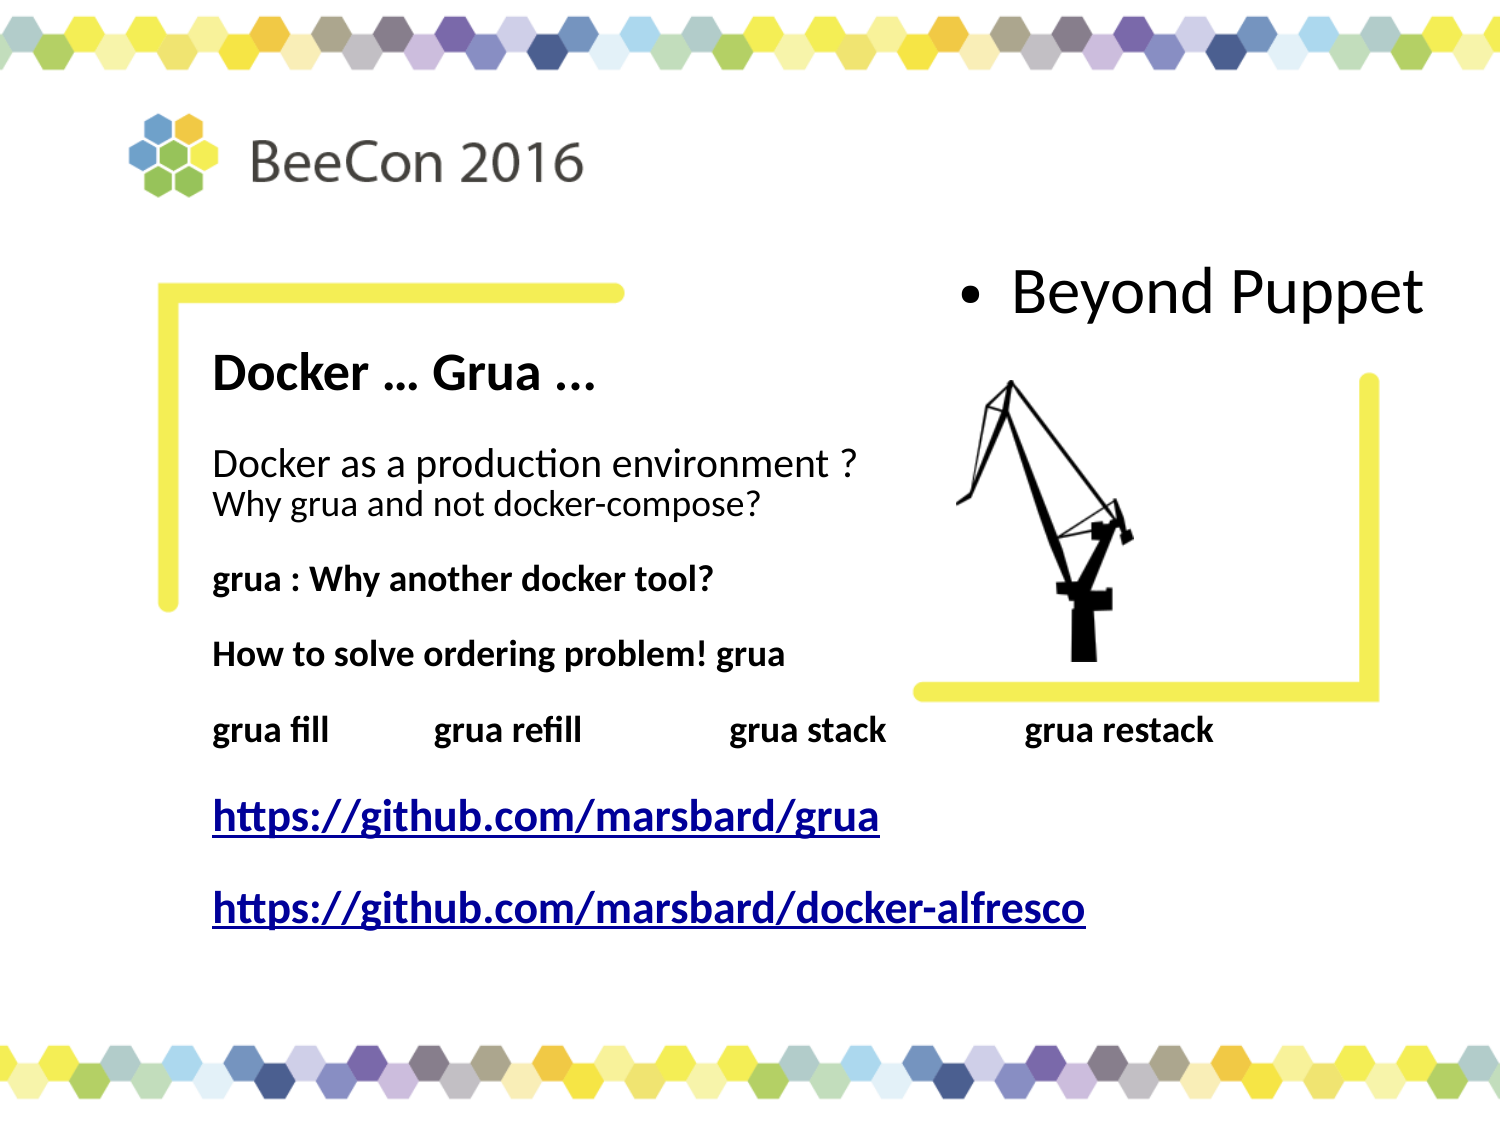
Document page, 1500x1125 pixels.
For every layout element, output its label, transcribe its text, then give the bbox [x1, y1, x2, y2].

list Beyond Puppet [75, 263, 1425, 916]
picture [0, 0, 1500, 1125]
title Docker … Grua ... Docker as a production environment ? Why grua and not docker-compose? grua : Why another docker tool? How to solve ordering problem! grua grua fill grua refill grua stack grua restack https://github.com/marsbard/grua https://github.com/marsbard/docker-alfresco [212, 916, 1335, 1089]
